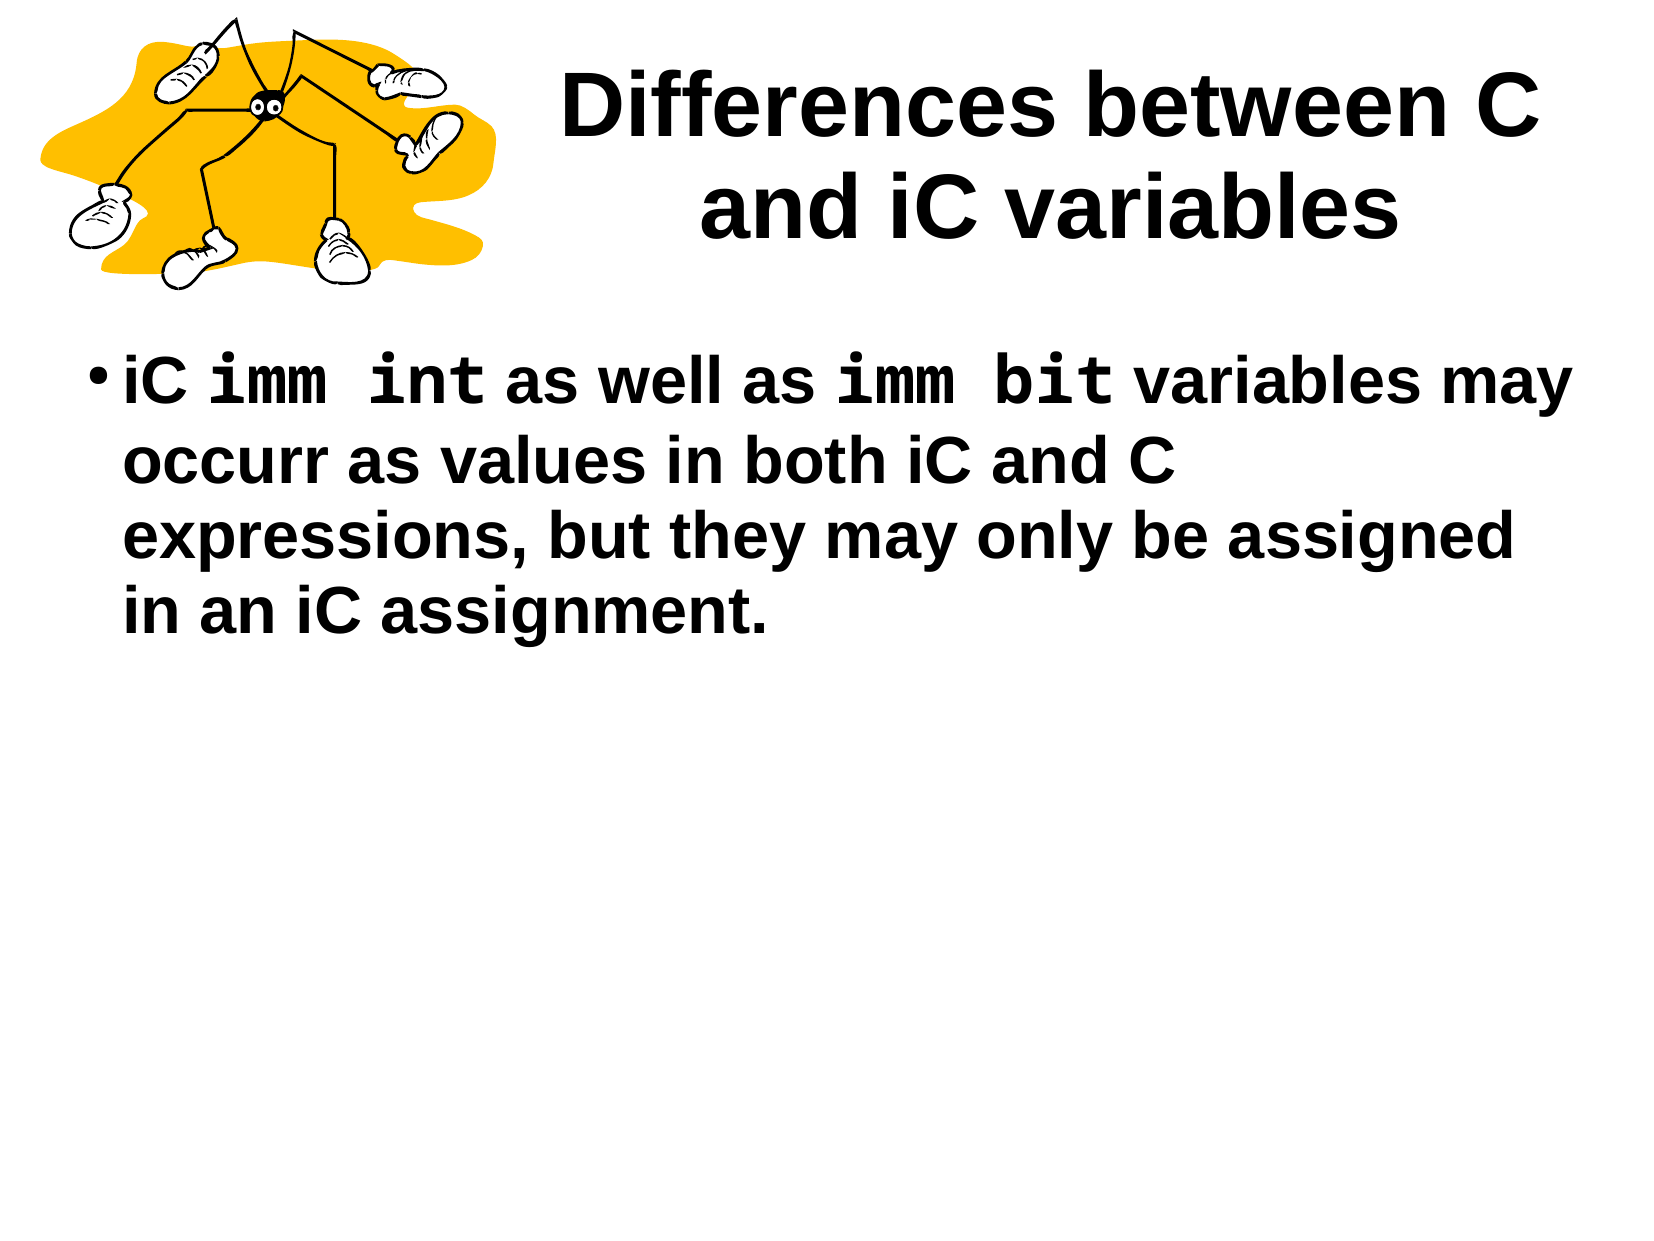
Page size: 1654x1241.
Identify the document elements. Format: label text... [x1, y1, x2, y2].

title Differences between C and iC variables [531, 49, 1571, 105]
picture [40, 17, 497, 291]
subtitle iC imm int as well as imm bit variables may occurr as values in both iC and C expressions, but they may only be assigned in an iC assignment. [86, 105, 1575, 1241]
